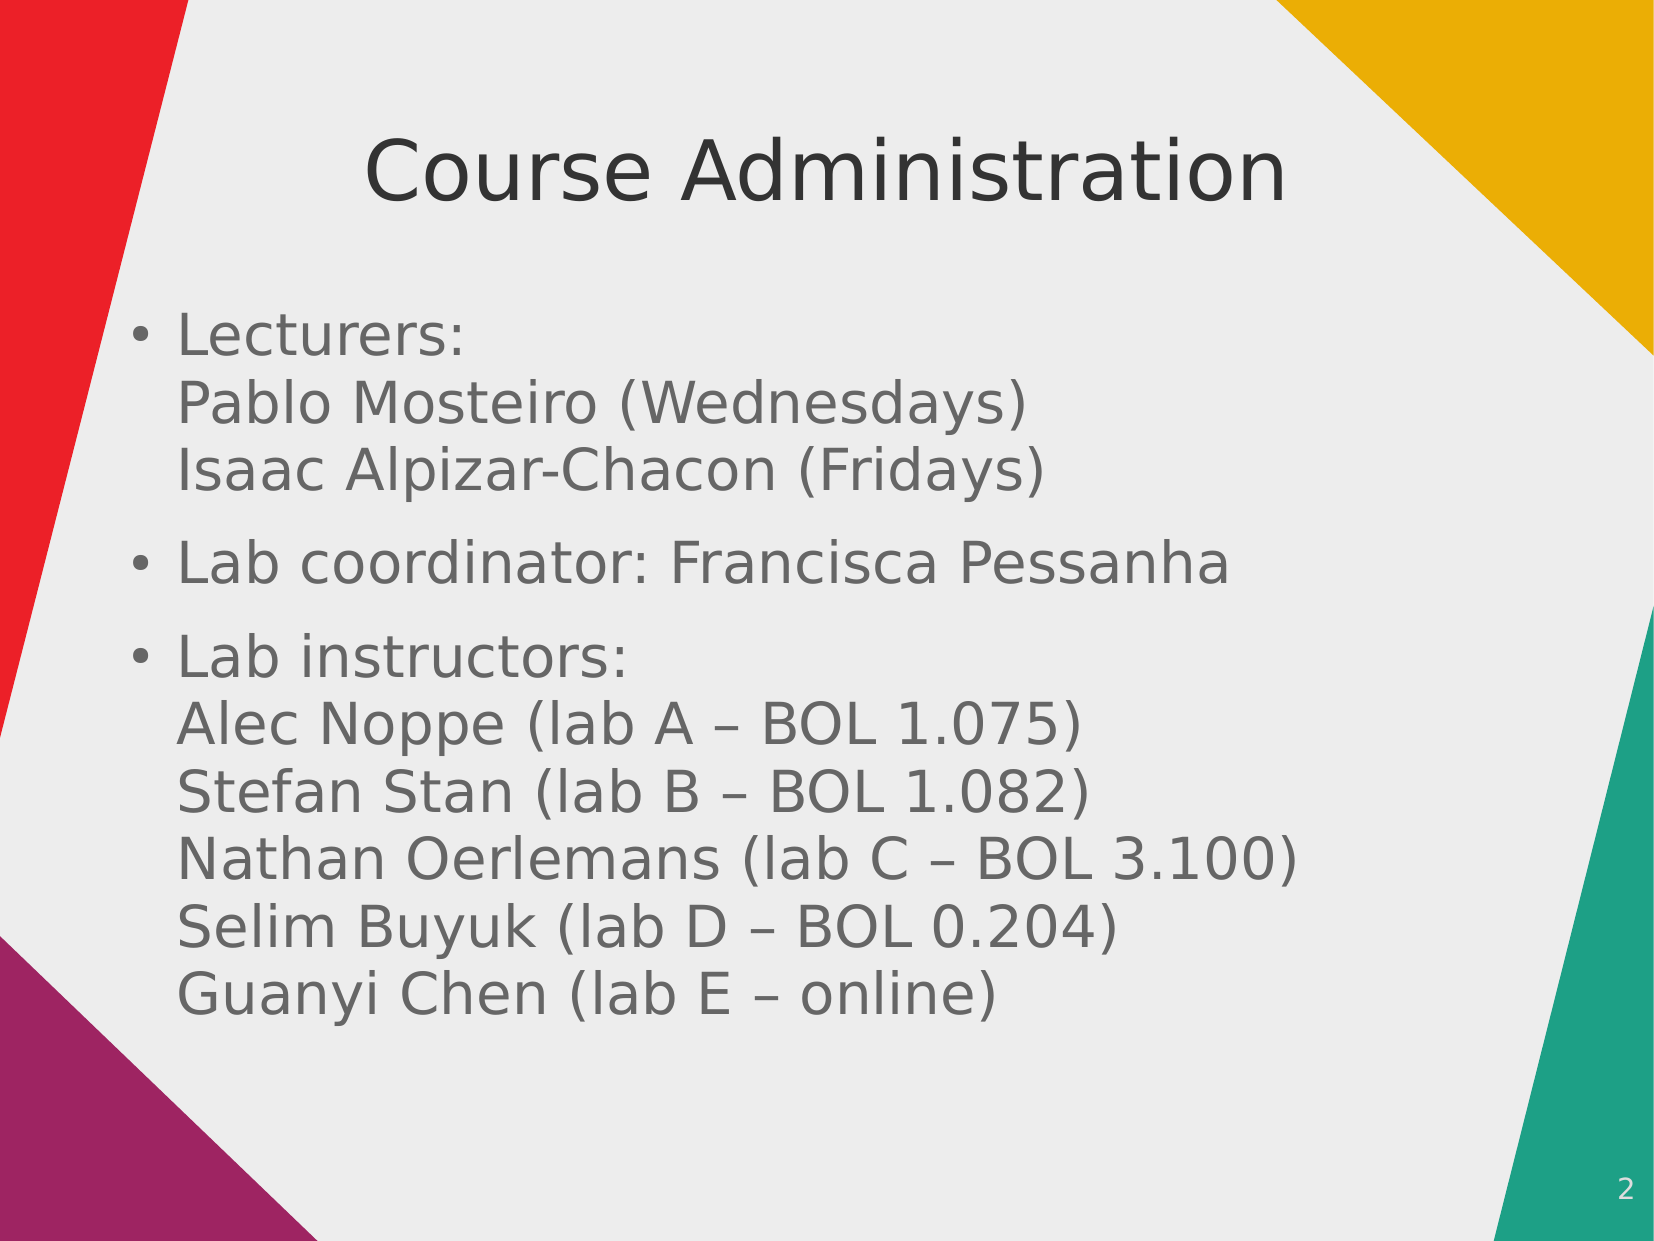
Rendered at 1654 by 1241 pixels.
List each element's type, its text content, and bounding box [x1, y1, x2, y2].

title Course Administration [114, 73, 1539, 271]
list Lecturers: Pablo Mosteiro (Wednesdays) Isaac Alpizar-Chacon (Fridays) Lab coordinator: Francisca Pessanha Lab instructors: Alec Noppe (lab A – BOL 1.075) Stefan Stan (lab B – BOL 1.082) Nathan Oerlemans (lab C – BOL 3.100) Selim Buyuk (lab D – BOL 0.204) Guanyi Chen (lab E – online) [114, 302, 1539, 1033]
